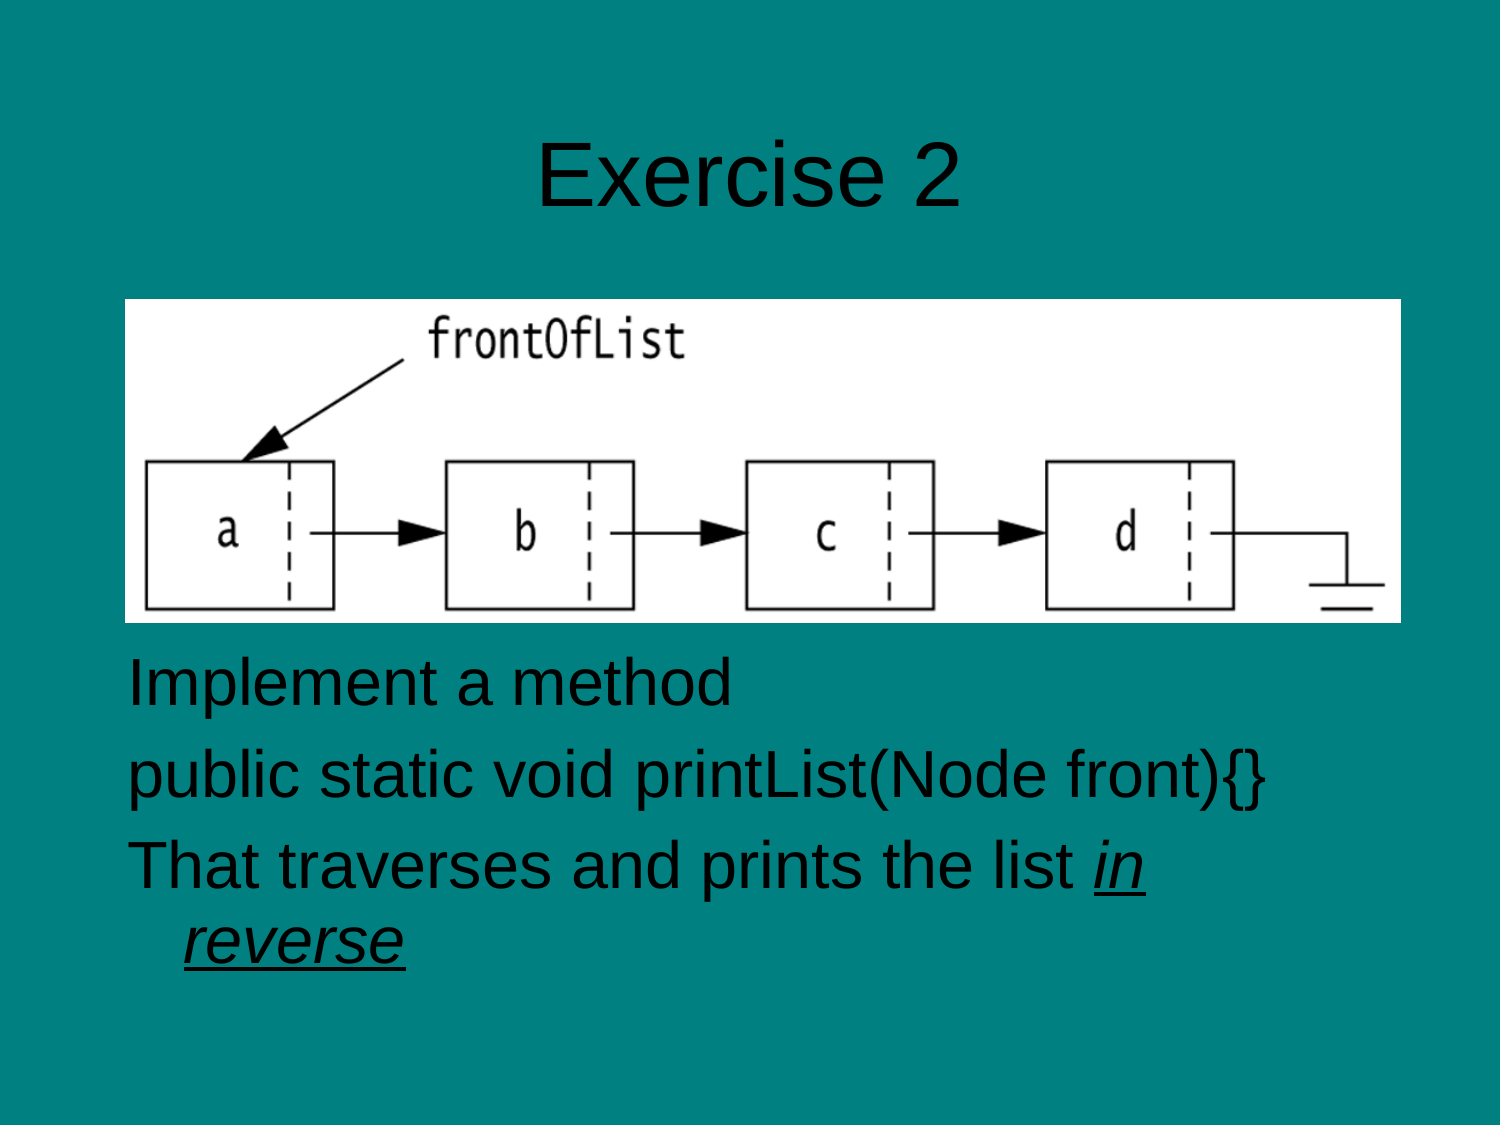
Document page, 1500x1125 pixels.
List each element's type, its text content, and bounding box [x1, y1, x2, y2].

list Implement a method public static void printList(Node front){} That traverses and prints the list in reverse [112, 637, 1388, 1014]
title Exercise 2 [112, 99, 1388, 251]
text_box [125, 299, 1401, 623]
